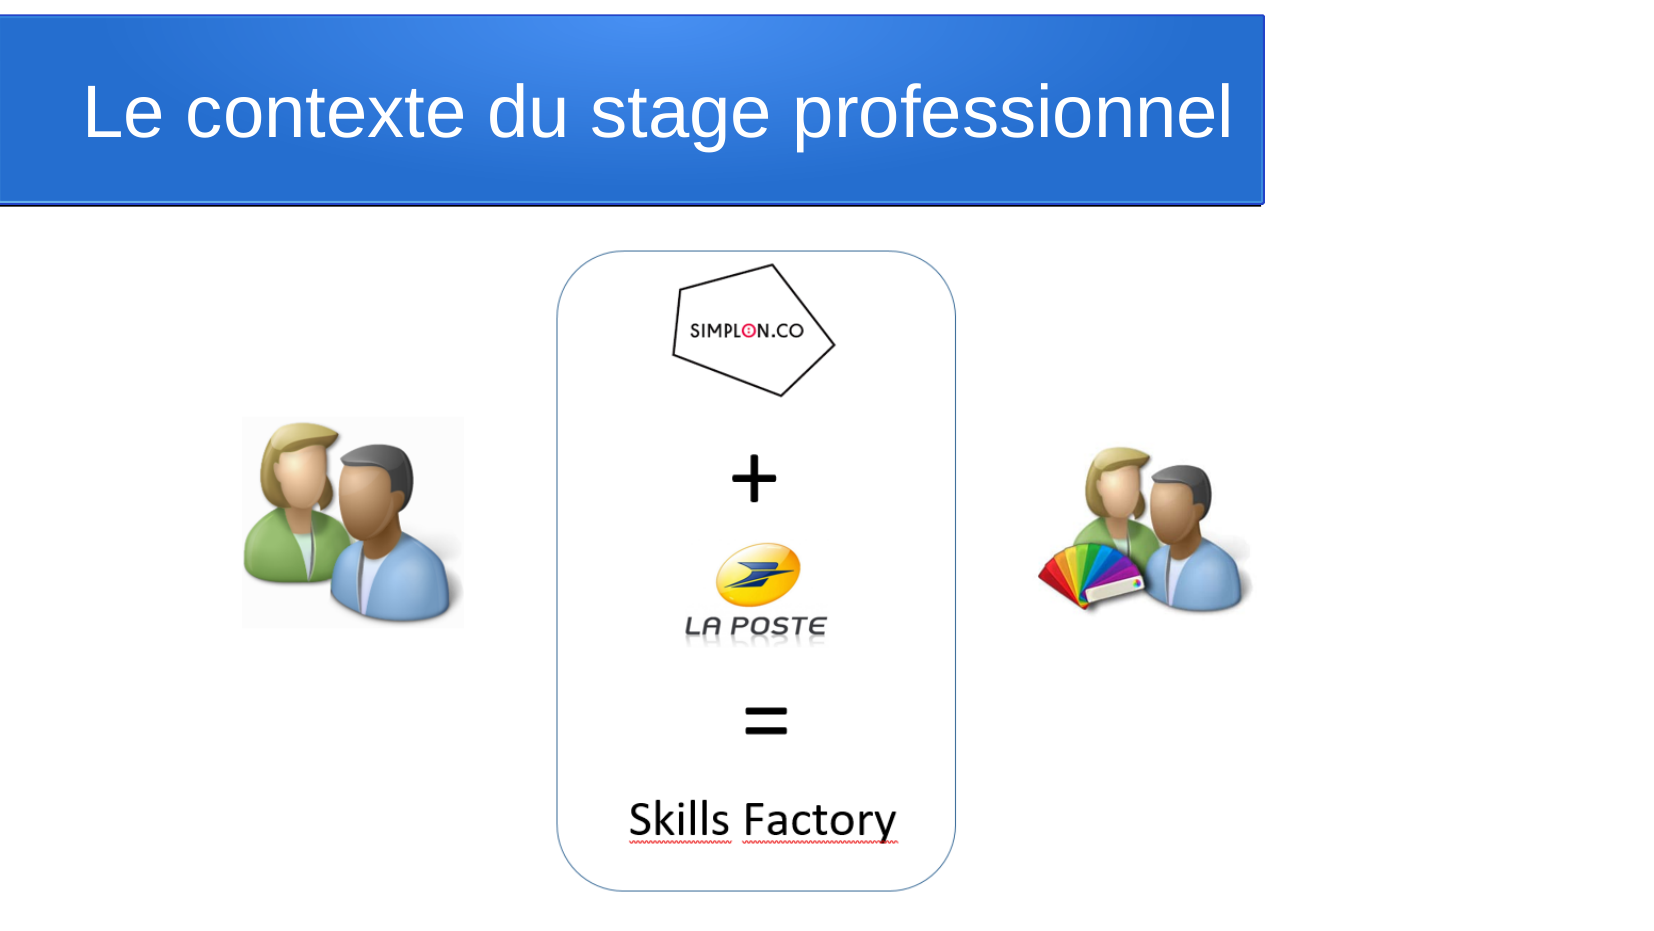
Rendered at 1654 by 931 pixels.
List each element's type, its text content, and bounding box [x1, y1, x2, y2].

title Le contexte du stage professionnel [82, 29, 1264, 196]
picture [207, 226, 1264, 898]
